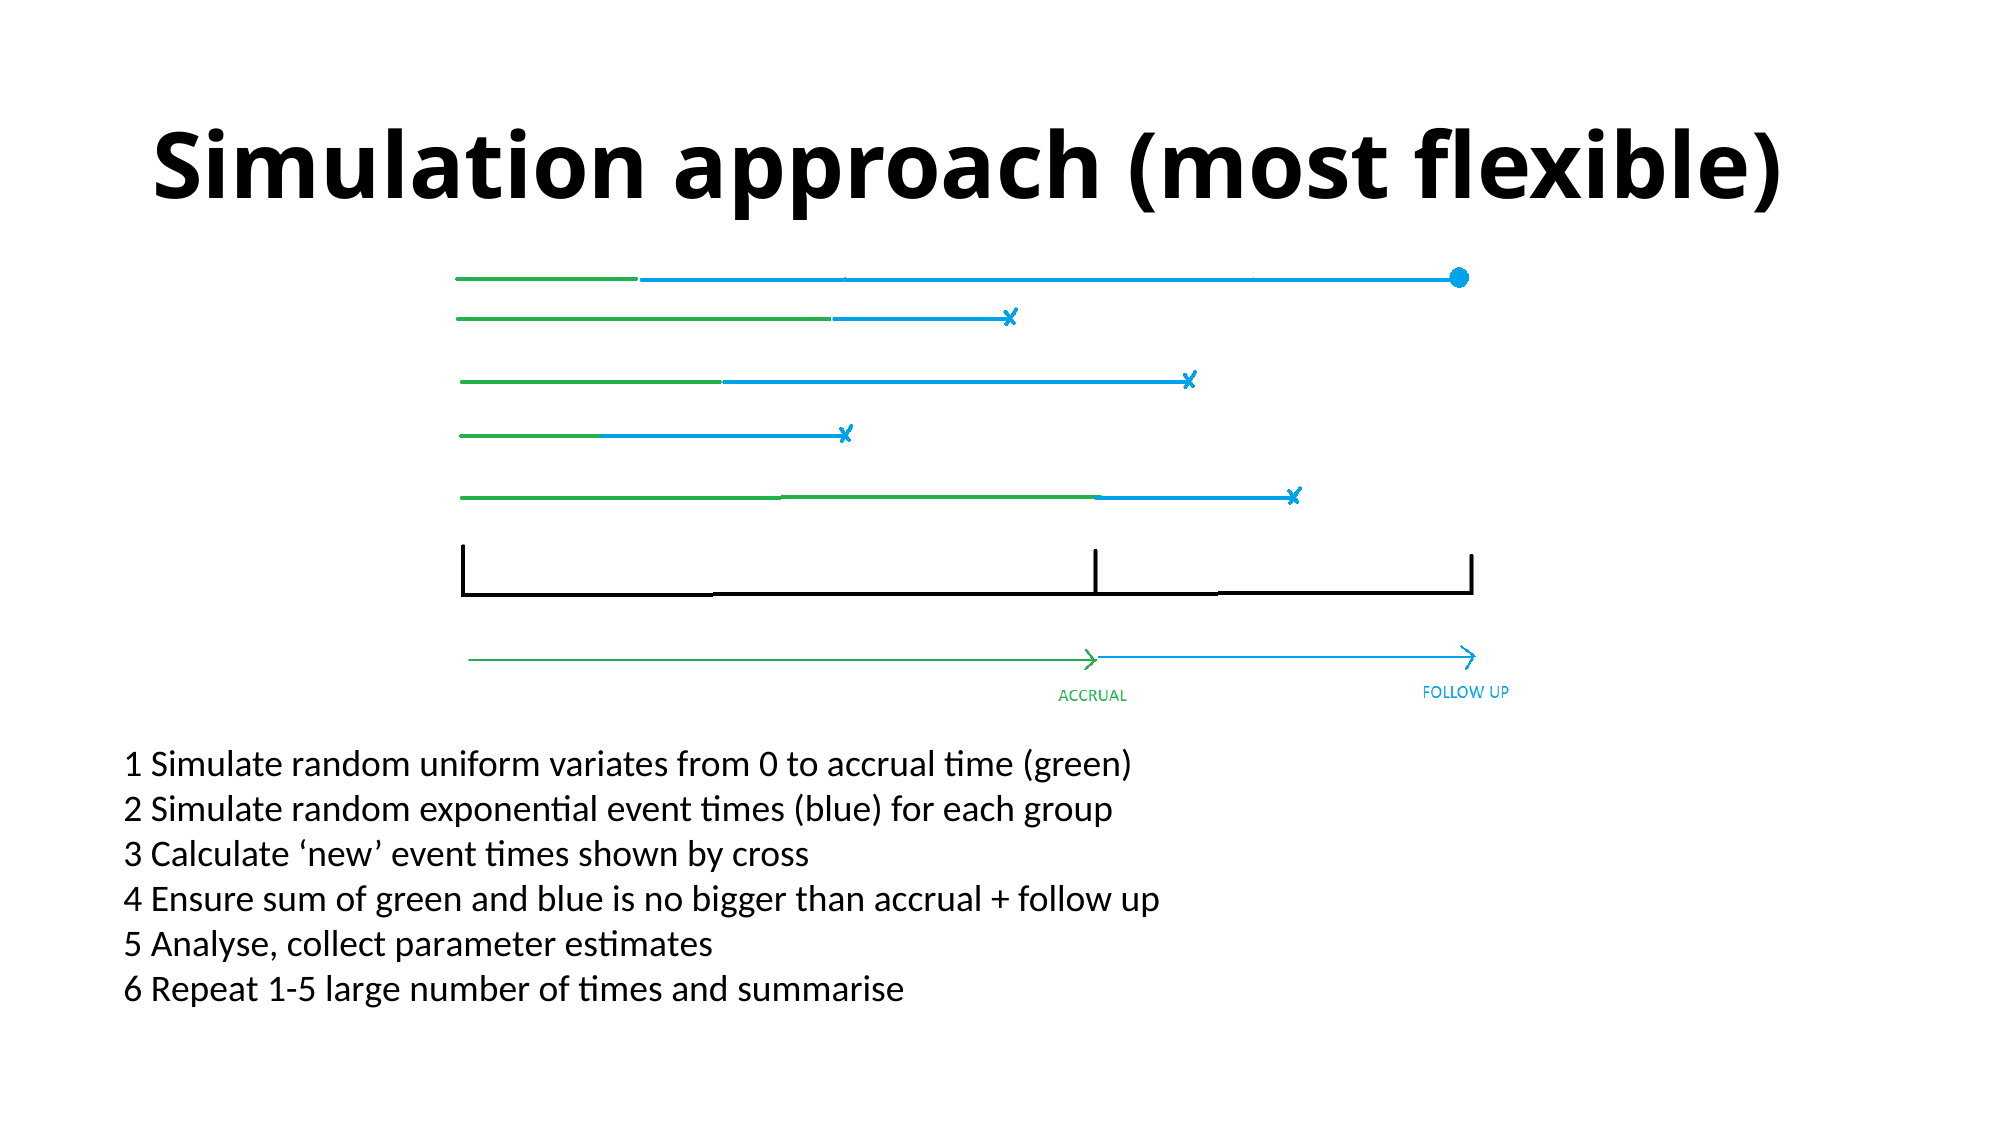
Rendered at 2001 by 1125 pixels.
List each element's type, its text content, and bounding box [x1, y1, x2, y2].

title Simulation approach (most flexible) [137, 59, 1863, 278]
picture [432, 249, 1535, 715]
text_box 1 Simulate random uniform variates from 0 to accrual time (green) 2 Simulate random exponential event times (blue) for each group 3 Calculate ‘new’ event times shown by cross 4 Ensure sum of green and blue is no bigger than accrual + follow up 5 Analyse, collect parameter estimates 6 Repeat 1-5 large number of times and summarise [108, 731, 1812, 1019]
